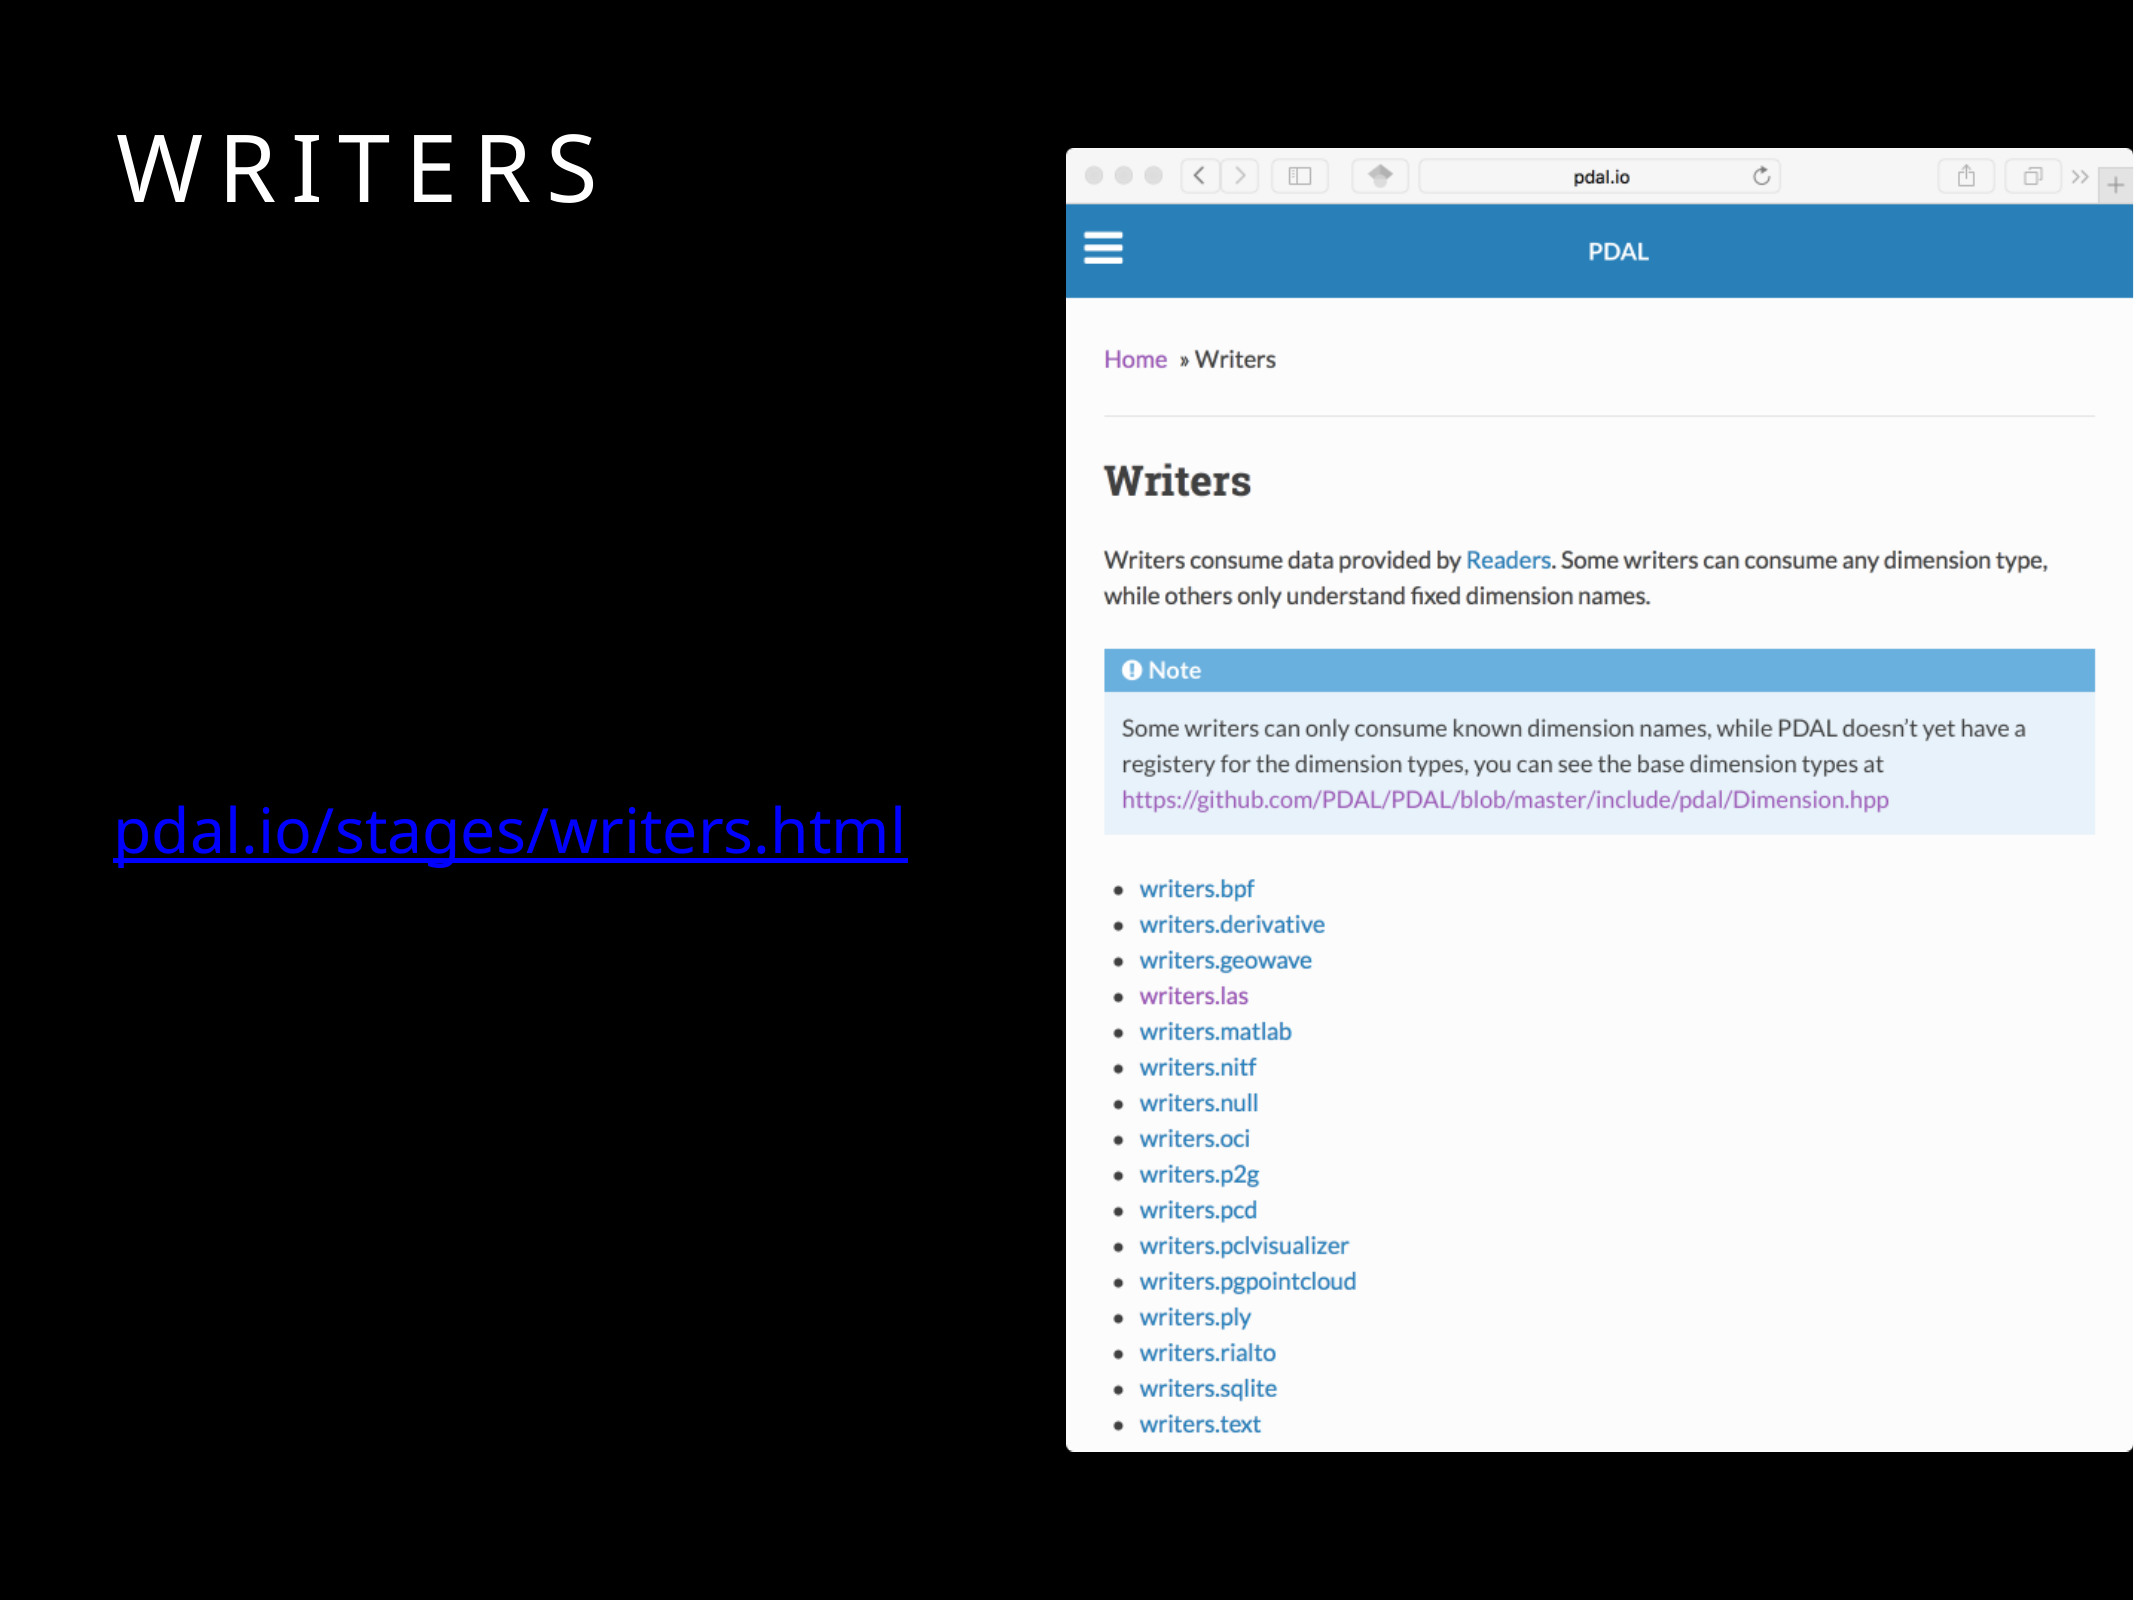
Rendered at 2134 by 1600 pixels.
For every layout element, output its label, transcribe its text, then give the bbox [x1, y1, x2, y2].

list pdal.io/stages/writers.html [105, 555, 1017, 1112]
picture [1066, 148, 2134, 1452]
title Writers [108, 99, 942, 405]
